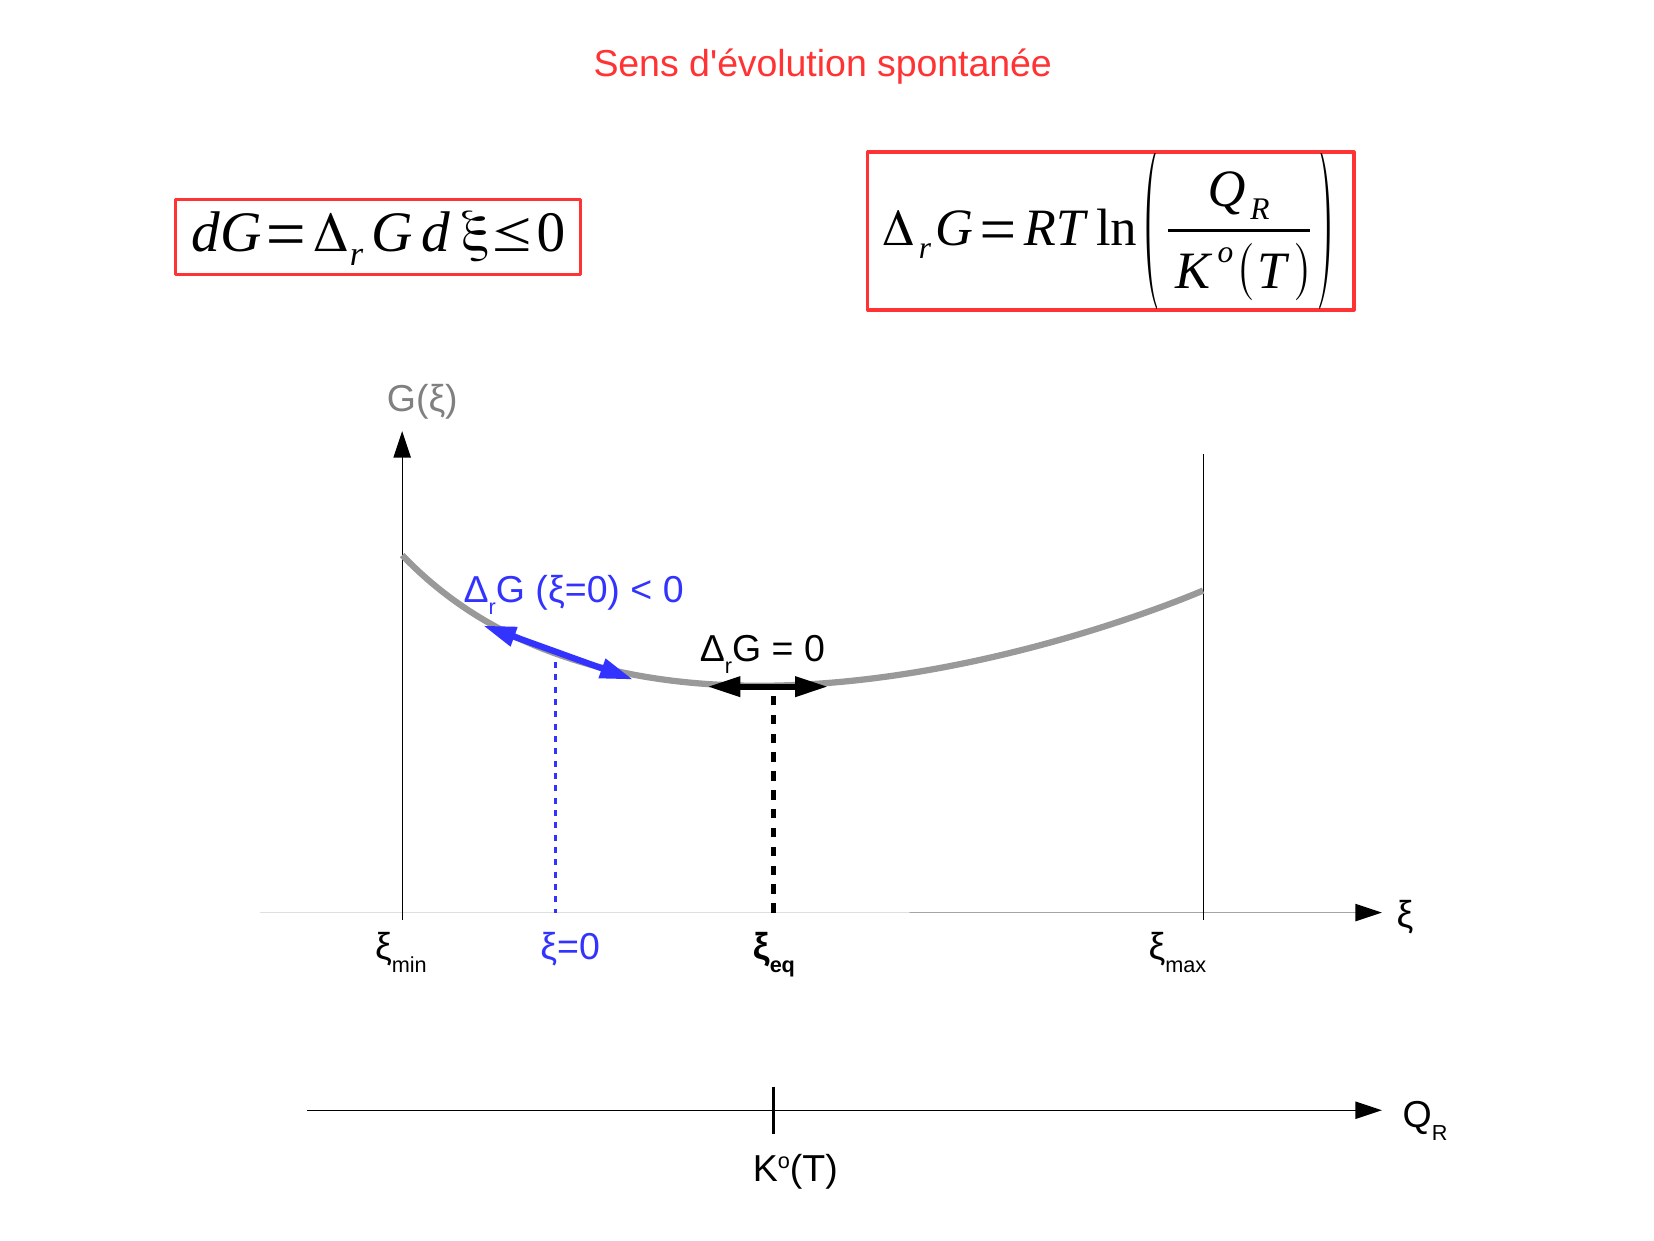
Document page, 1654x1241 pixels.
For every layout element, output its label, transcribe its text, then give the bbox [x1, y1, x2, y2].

text_box G(ξ) [372, 369, 491, 427]
chart [869, 153, 1353, 309]
text_box ΔrG (ξ=0) < 0 [448, 561, 709, 627]
text_box Sens d'évolution spontanée [578, 35, 1081, 95]
text_box ξ [1381, 885, 1441, 943]
text_box ξmin [360, 918, 455, 999]
text_box ξ=0 [525, 918, 621, 999]
text_box ΔrG = 0 [685, 620, 863, 682]
chart [177, 200, 579, 273]
text_box Ko(T) [738, 1139, 857, 1197]
text_box ξeq [738, 918, 815, 999]
text_box ξmax [1133, 918, 1268, 999]
text_box QR [1387, 1086, 1530, 1153]
